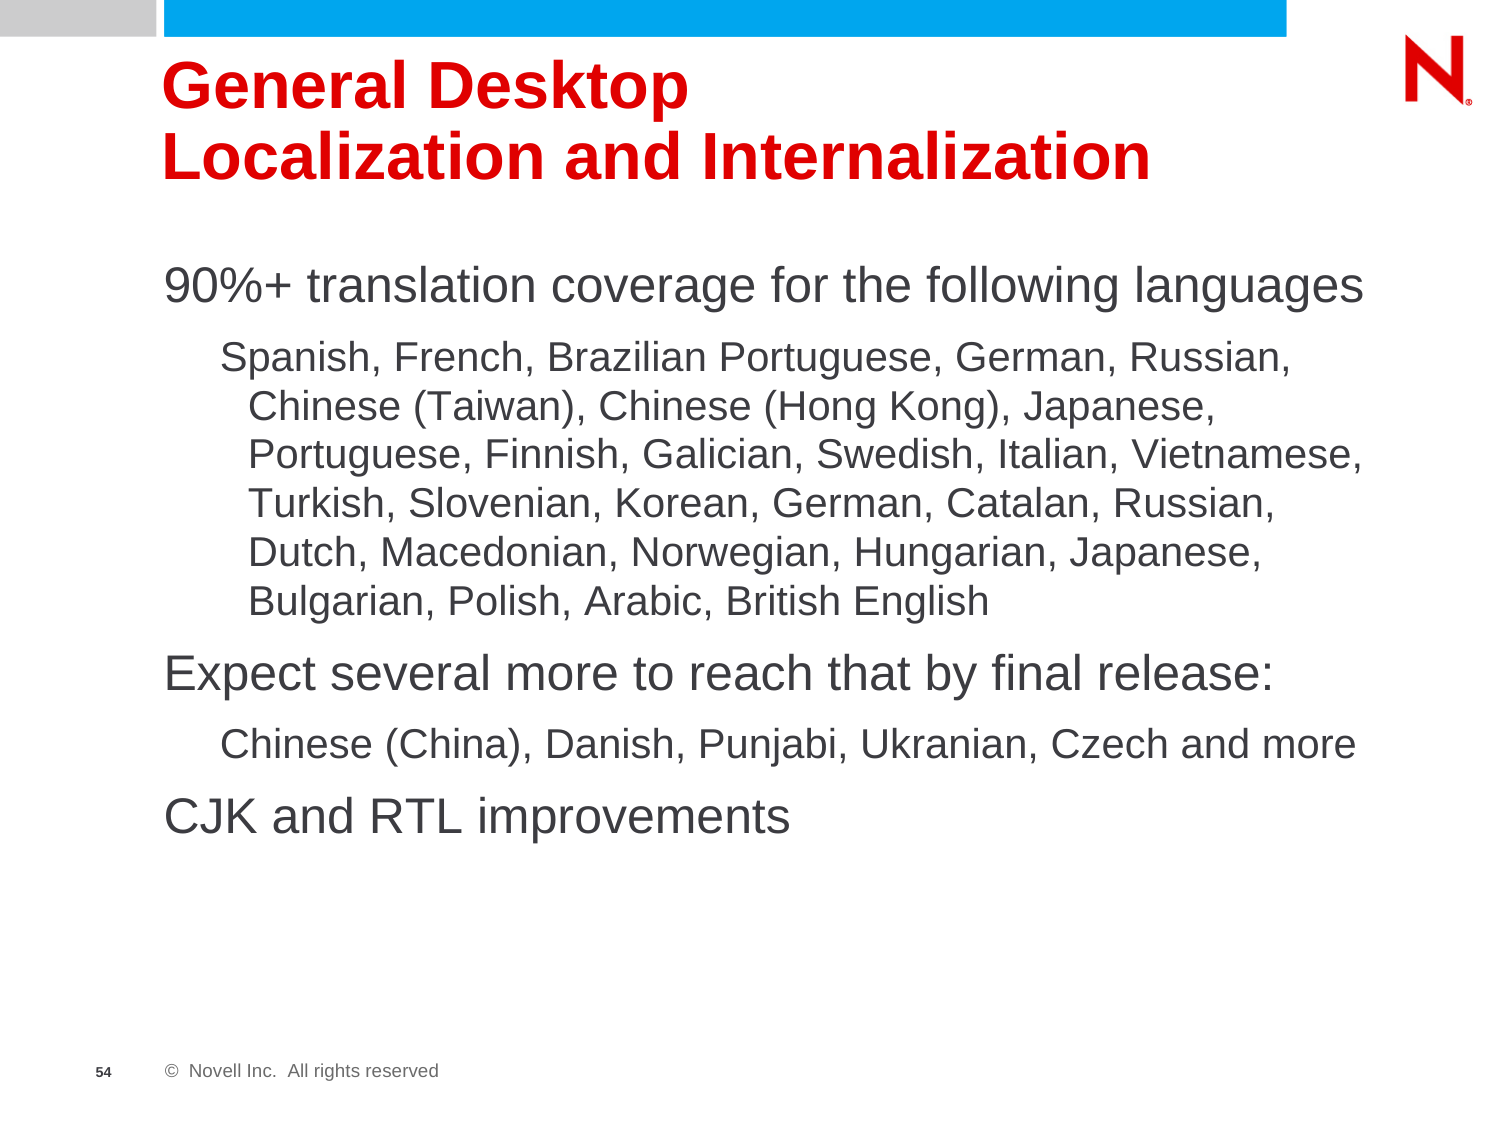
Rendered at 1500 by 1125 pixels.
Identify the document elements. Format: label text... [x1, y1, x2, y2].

title General Desktop Localization and Internalization [161, 41, 1383, 205]
picture [1403, 32, 1473, 107]
list 90%+ translation coverage for the following languages Spanish, French, Brazilian Portuguese, German, Russian, Chinese (Taiwan), Chinese (Hong Kong), Japanese, Portuguese, Finnish, Galician, Swedish, Italian, Vietnamese, Turkish, Slovenian, Korean, German, Catalan, Russian, Dutch, Macedonian, Norwegian, Hungarian, Japanese, Bulgarian, Polish, Arabic, British English Expect several more to reach that by final release: Chinese (China), Danish, Punjabi, Ukranian, Czech and more CJK and RTL improvements [163, 254, 1404, 986]
